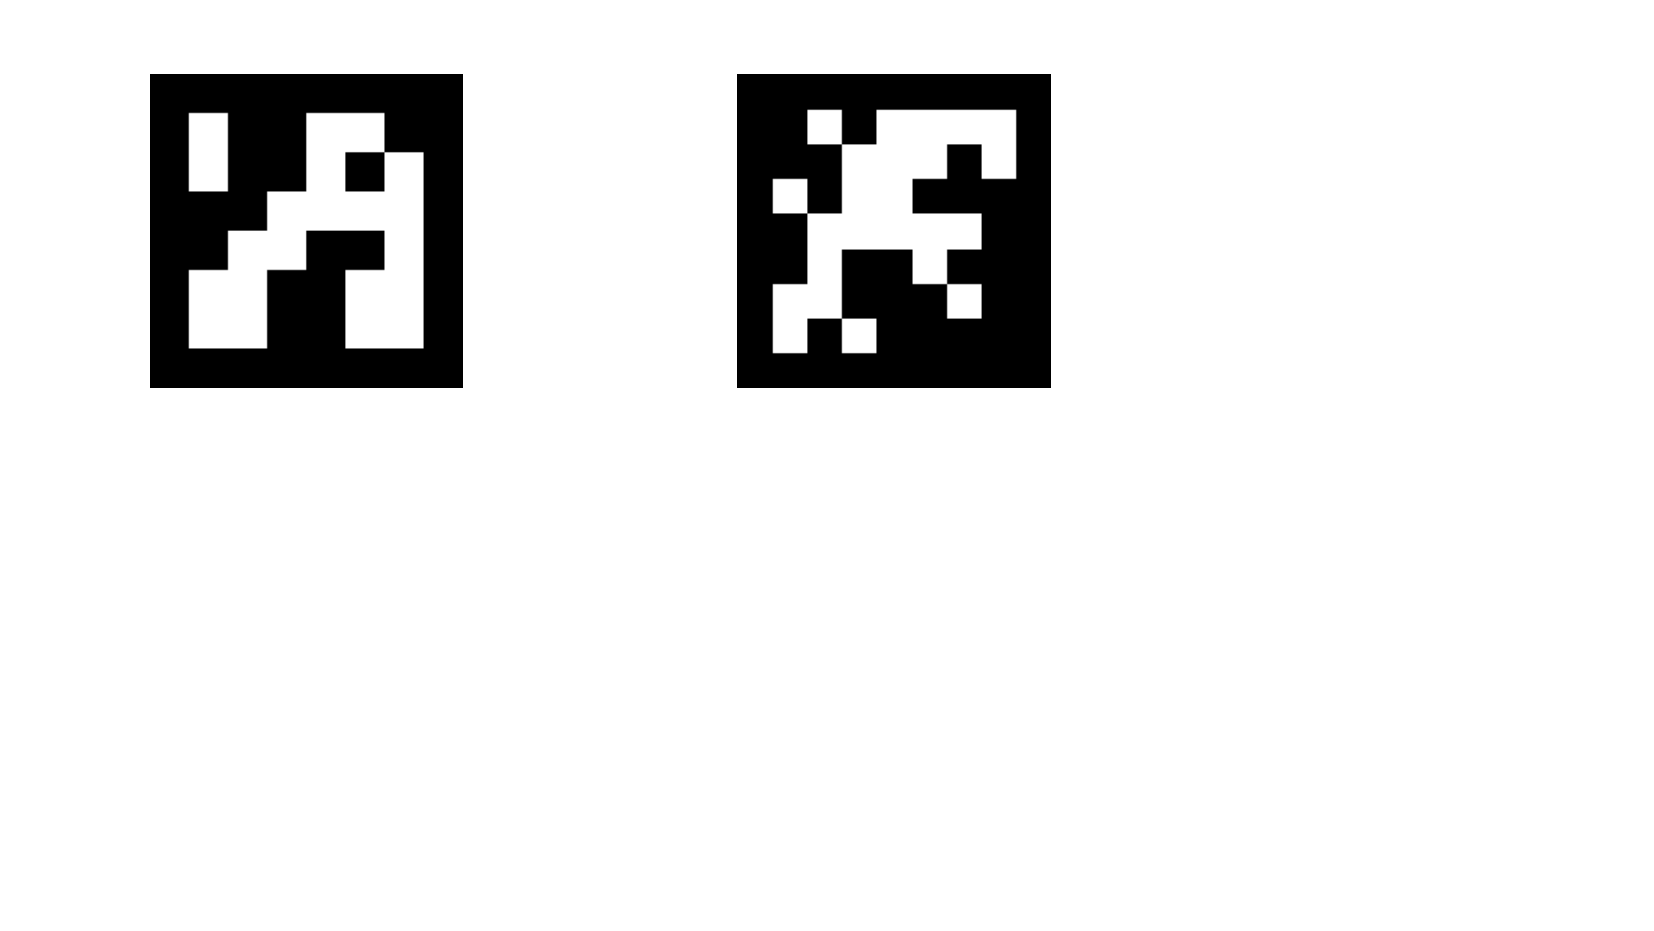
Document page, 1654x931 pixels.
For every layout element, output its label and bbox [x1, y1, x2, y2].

picture [150, 74, 463, 388]
picture [737, 74, 1051, 388]
